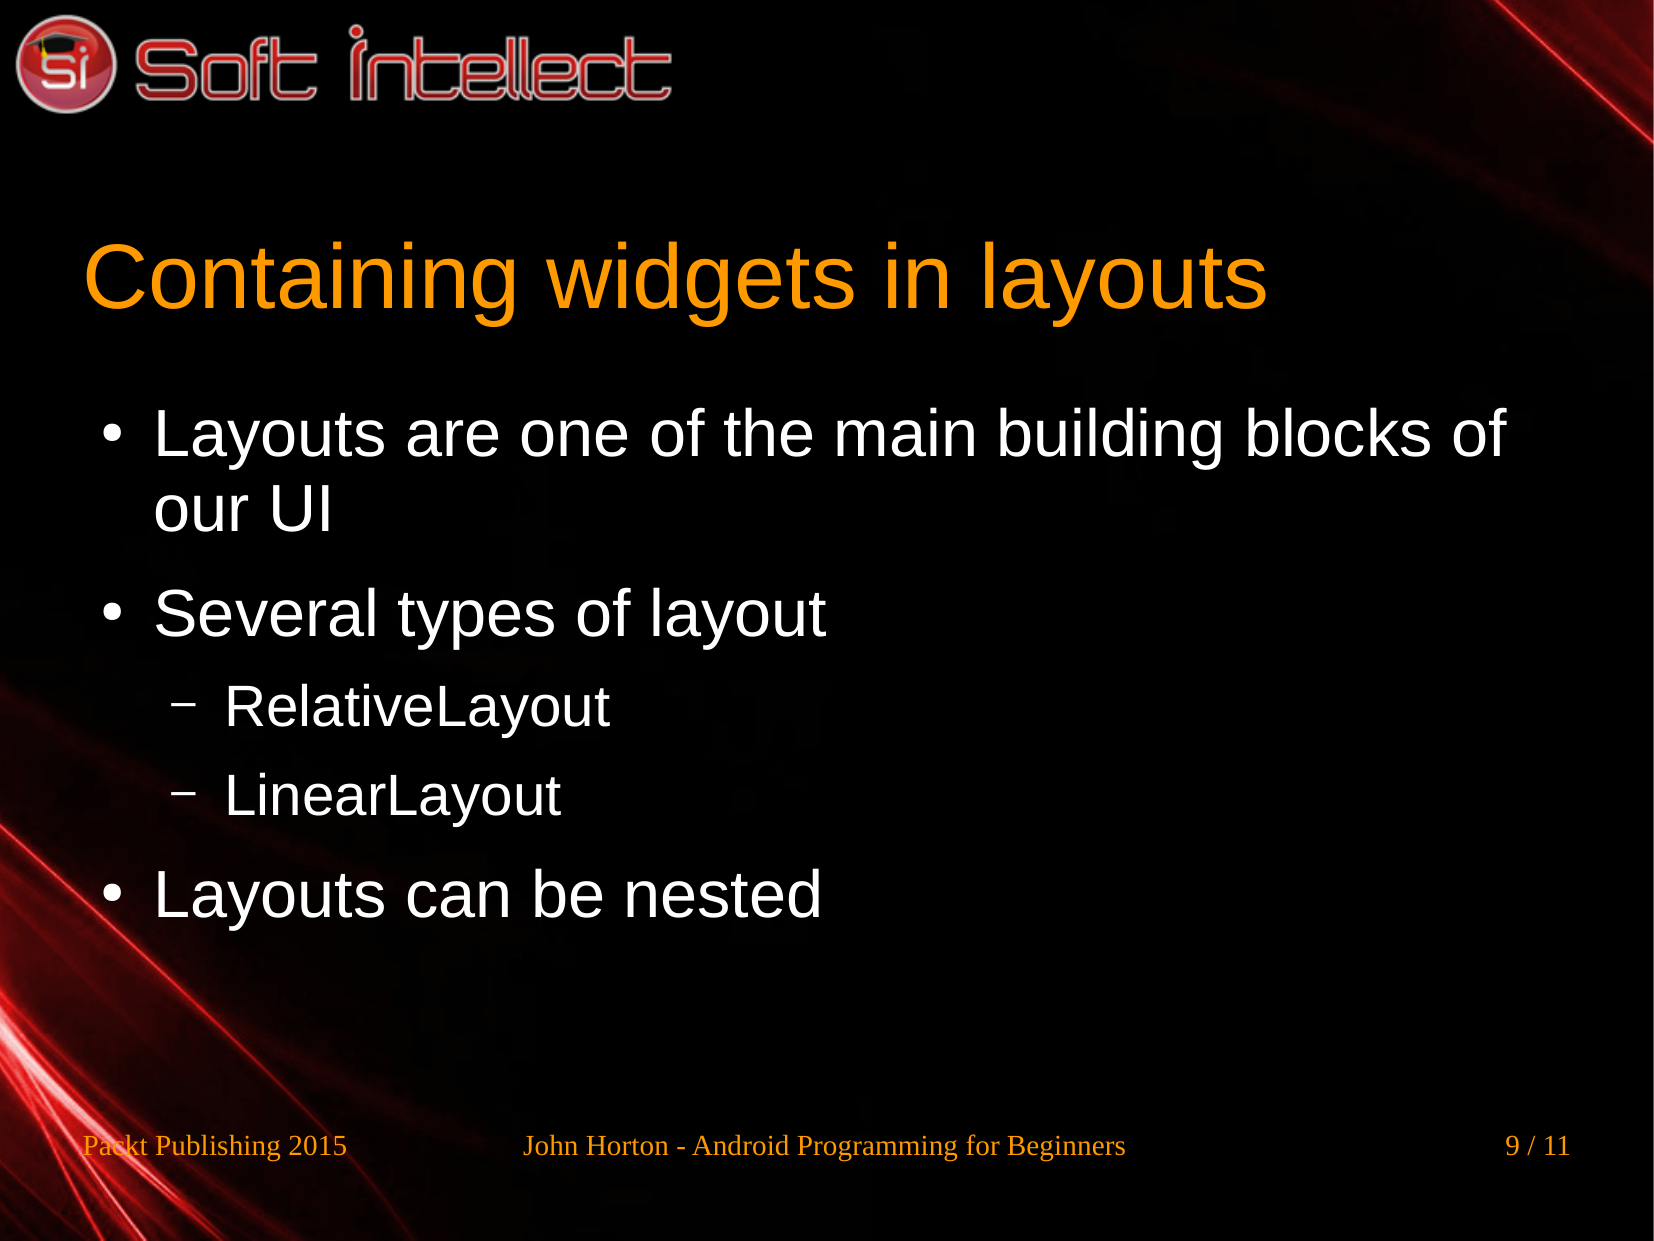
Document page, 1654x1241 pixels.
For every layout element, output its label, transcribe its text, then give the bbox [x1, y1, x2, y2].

title Containing widgets in layouts [82, 173, 1571, 381]
picture [0, 0, 1654, 1241]
list Layouts are one of the main building blocks of our UI Several types of layout RelativeLayout LinearLayout Layouts can be nested [82, 396, 1571, 1116]
